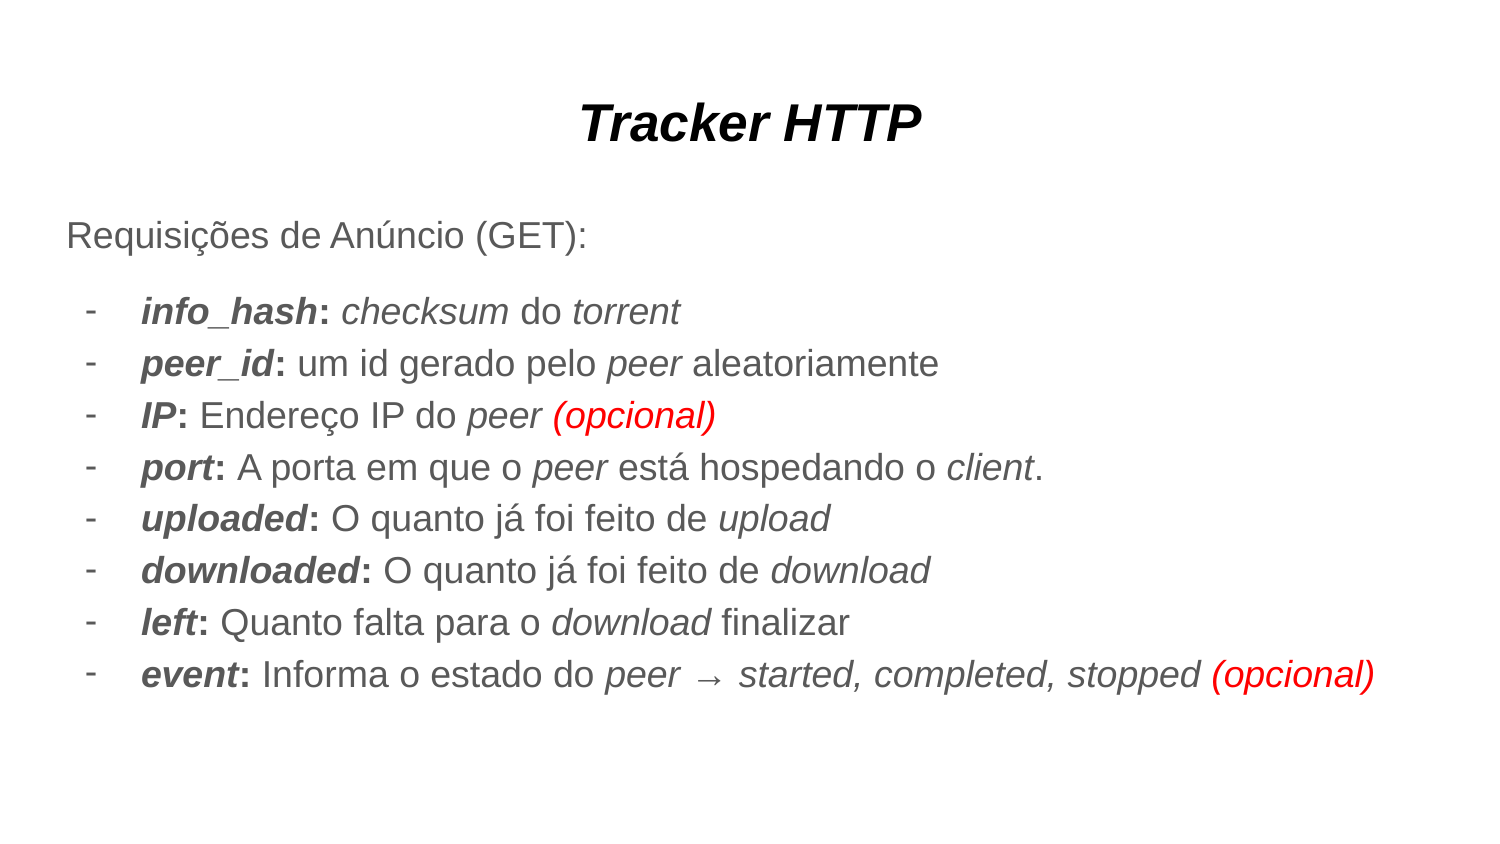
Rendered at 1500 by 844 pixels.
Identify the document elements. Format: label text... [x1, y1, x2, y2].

list Requisições de Anúncio (GET): info_hash: checksum do torrent peer_id: um id gerado pelo peer aleatoriamente IP: Endereço IP do peer (opcional) port: A porta em que o peer está hospedando o client. uploaded: O quanto já foi feito de upload downloaded: O quanto já foi feito de download left: Quanto falta para o download finalizar event: Informa o estado do peer → started, completed, stopped (opcional) [51, 189, 1449, 750]
title Tracker HTTP [51, 72, 1449, 167]
